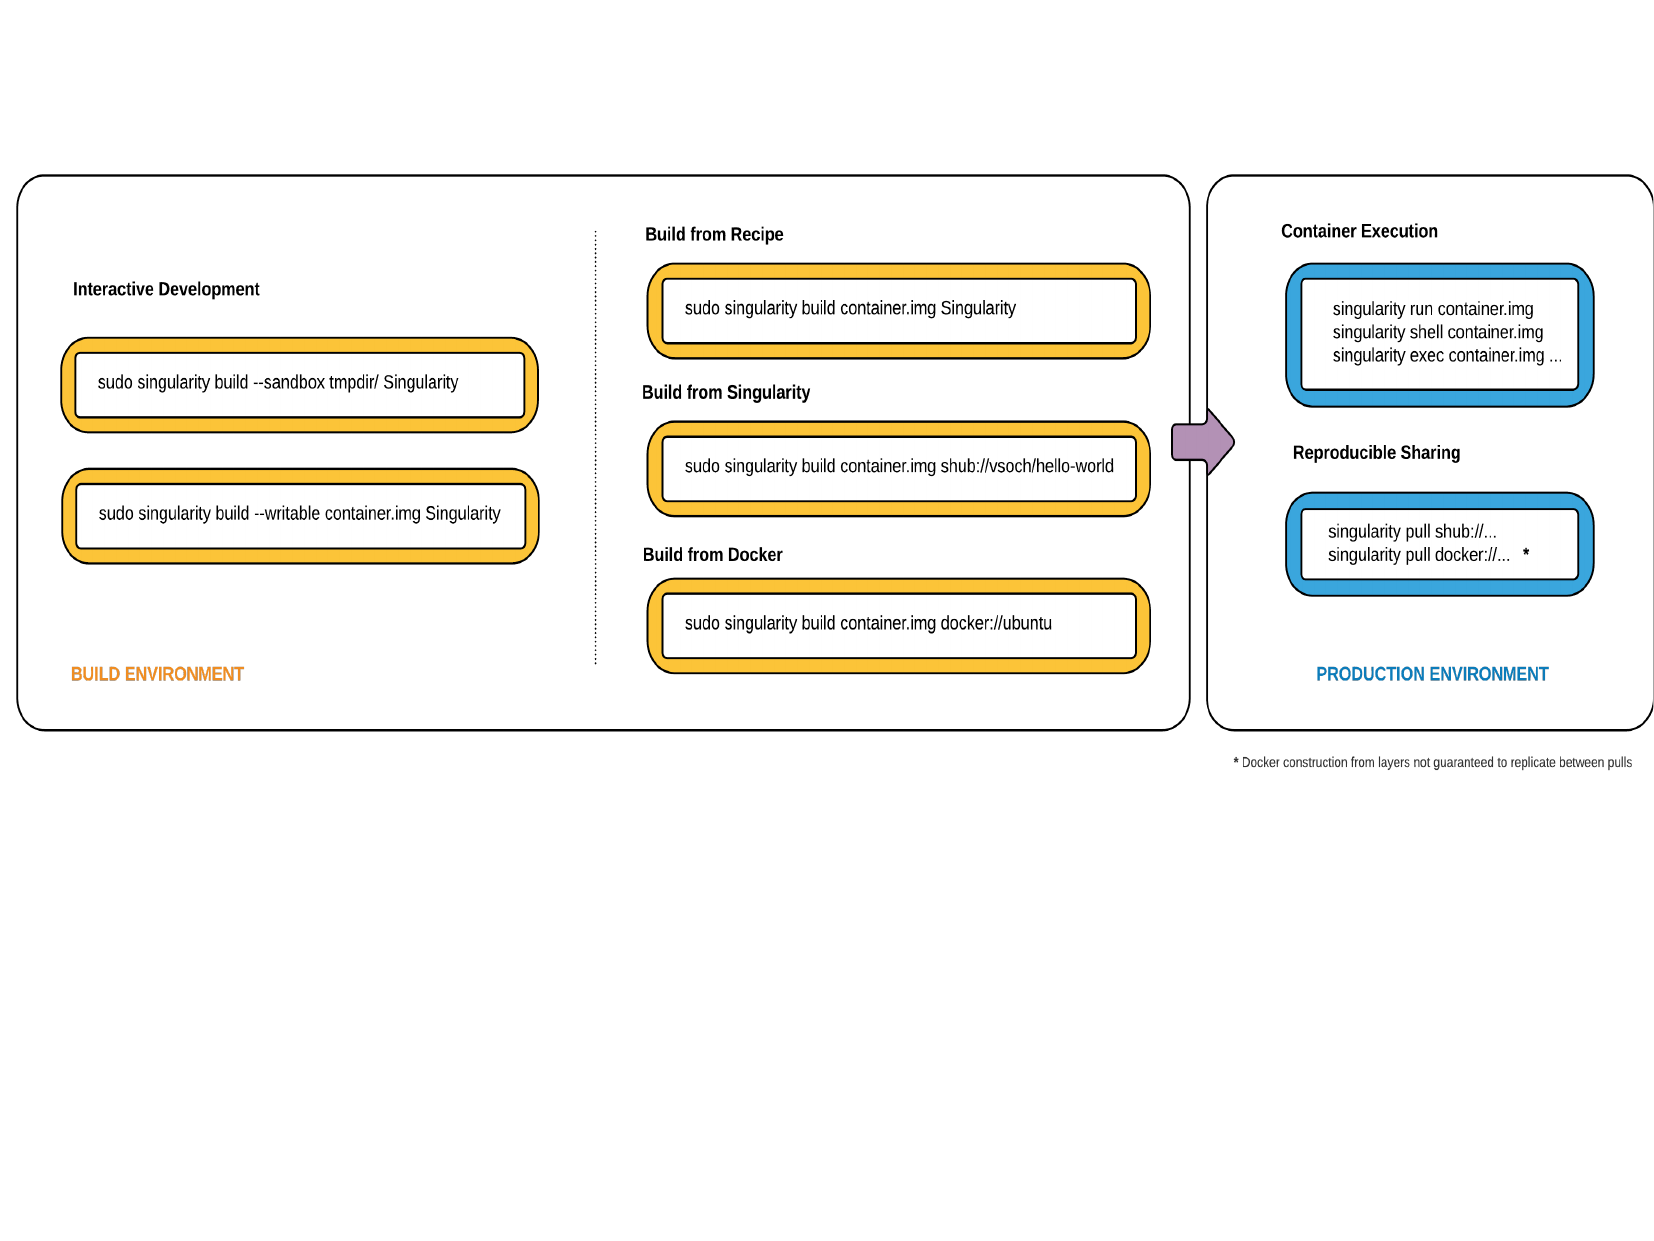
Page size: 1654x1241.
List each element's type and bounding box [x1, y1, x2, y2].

picture [0, 144, 1654, 863]
